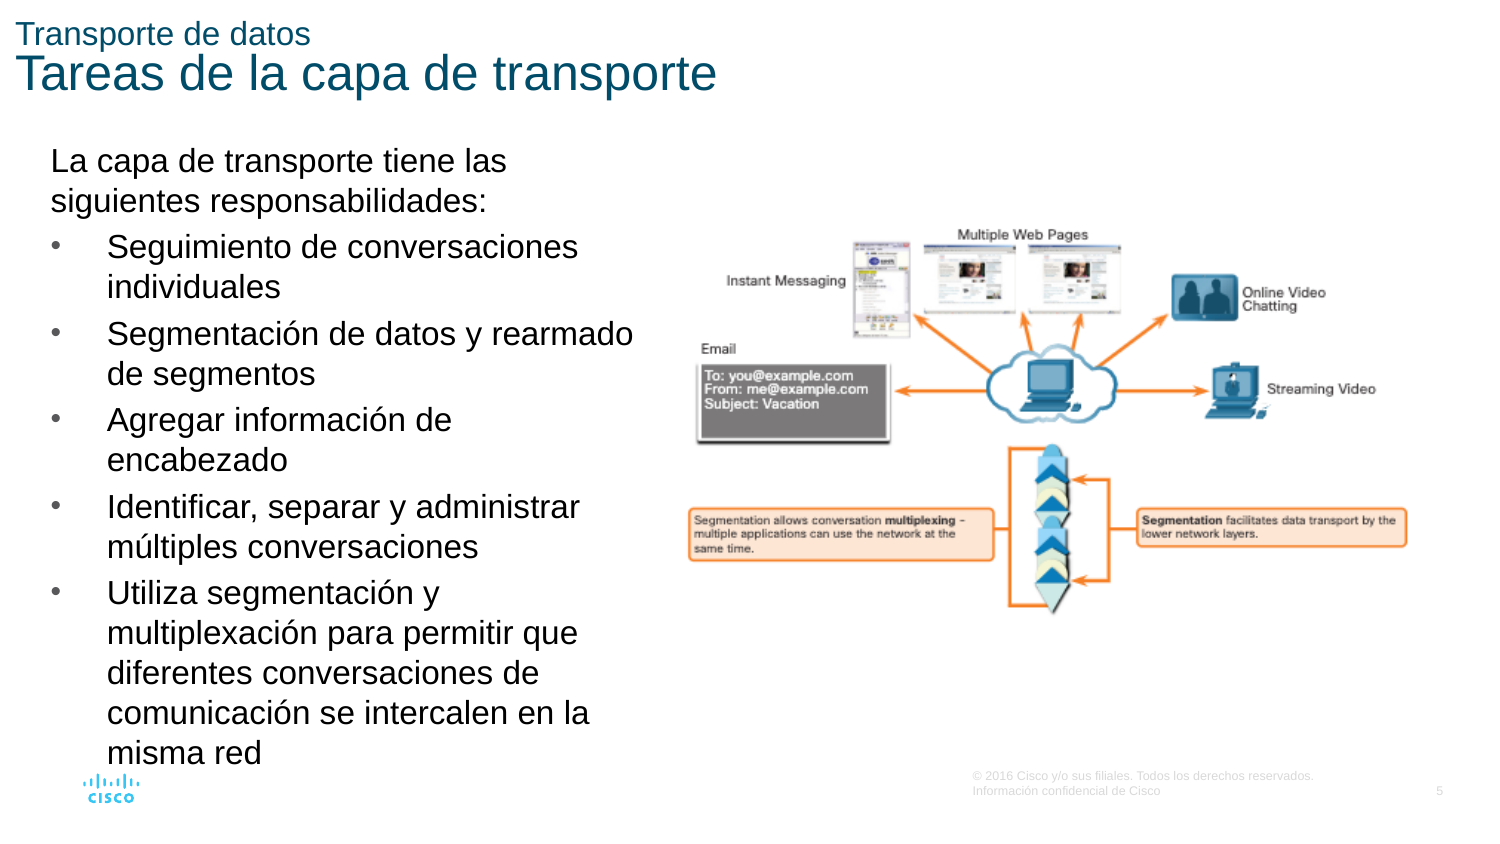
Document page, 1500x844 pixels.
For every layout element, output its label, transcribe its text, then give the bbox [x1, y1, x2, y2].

list La capa de transporte tiene las siguientes responsabilidades: Seguimiento de conversaciones individuales Segmentación de datos y rearmado de segmentos Agregar información de encabezado Identificar, separar y administrar múltiples conversaciones Utiliza segmentación y multiplexación para permitir que diferentes conversaciones de comunicación se intercalen en la misma red [35, 131, 655, 766]
picture [684, 222, 1412, 621]
title Transporte de datos Tareas de la capa de transporte [0, 0, 1369, 121]
